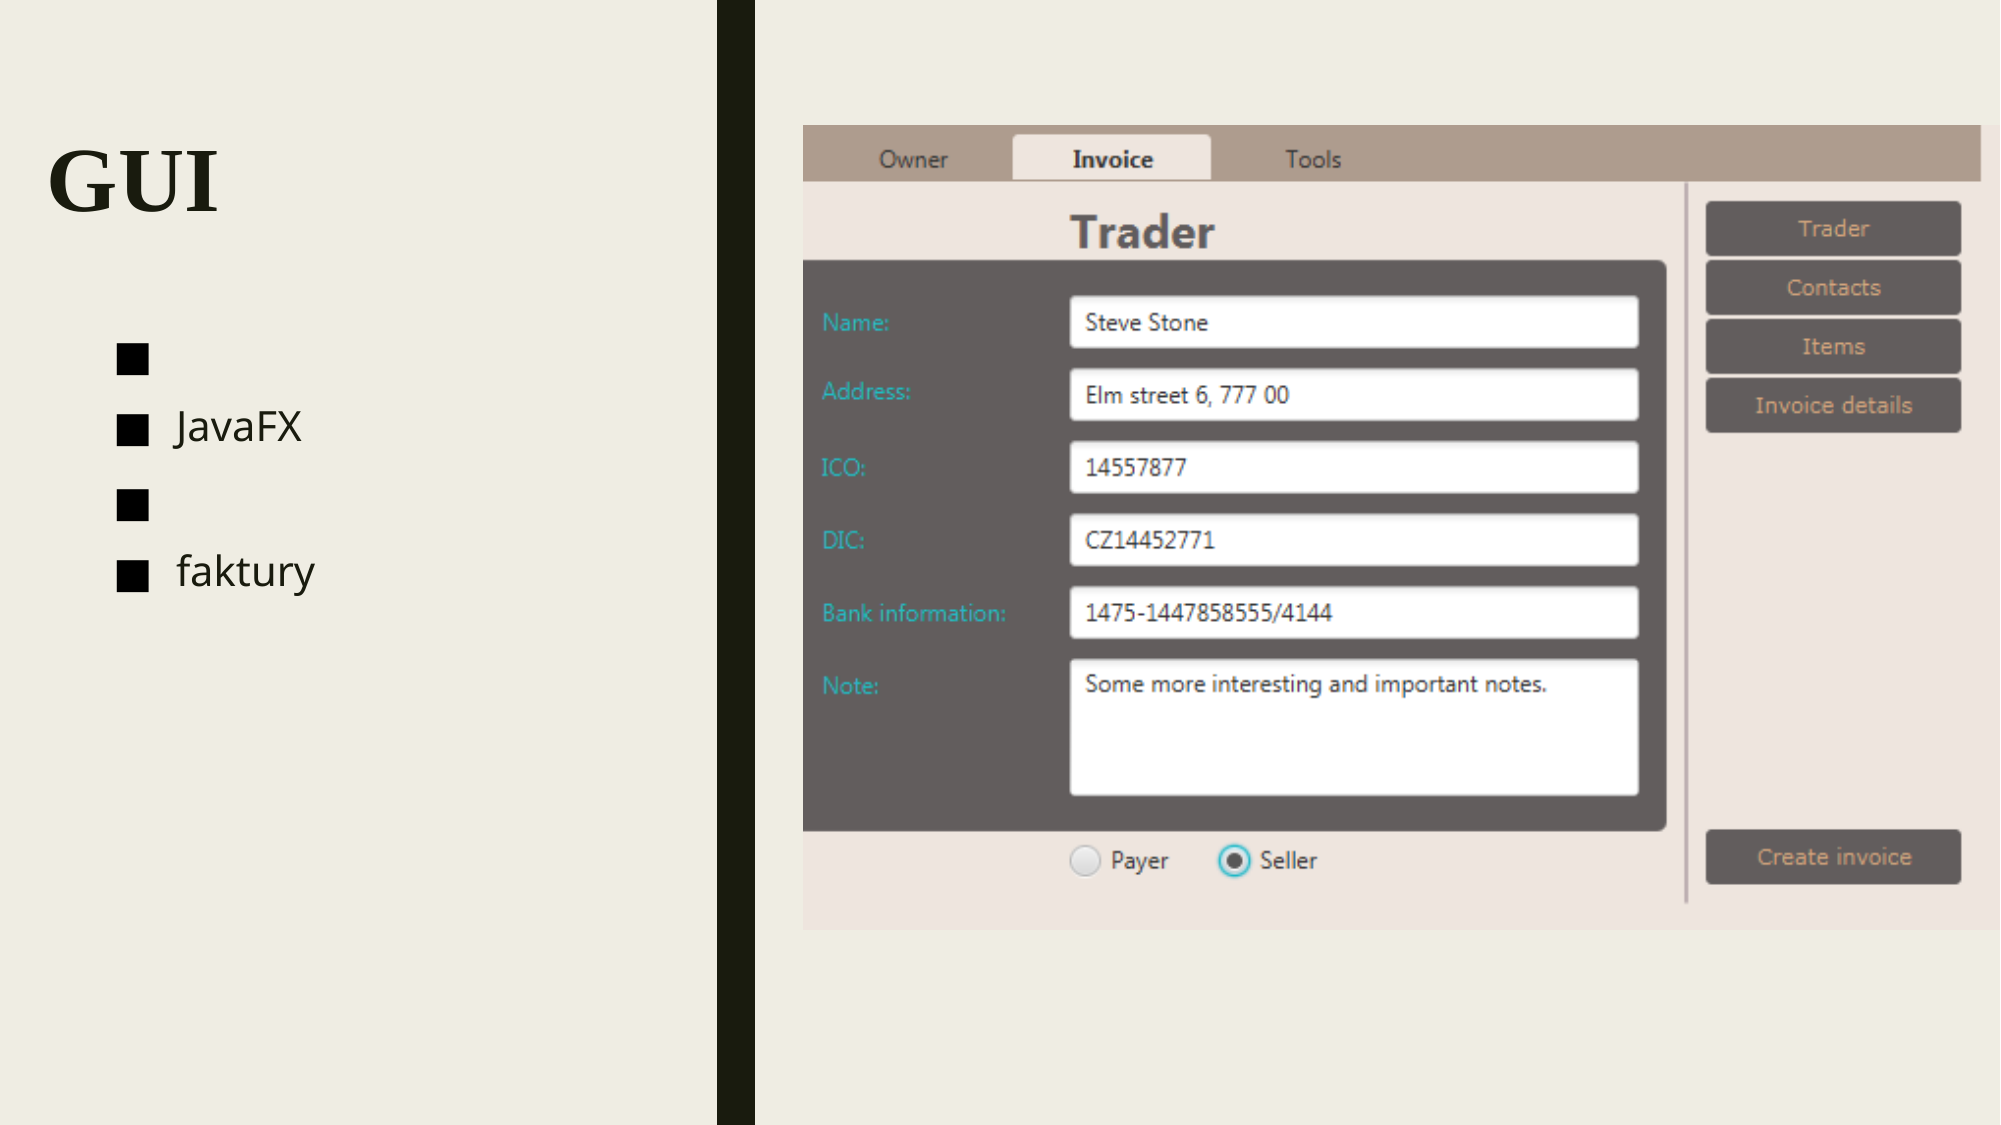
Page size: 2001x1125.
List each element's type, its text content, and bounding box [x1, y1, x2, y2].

list JavaFX faktury [98, 318, 536, 931]
text_box [0, 0, 2000, 1125]
title GUI [31, 125, 547, 254]
picture [803, 125, 2000, 930]
